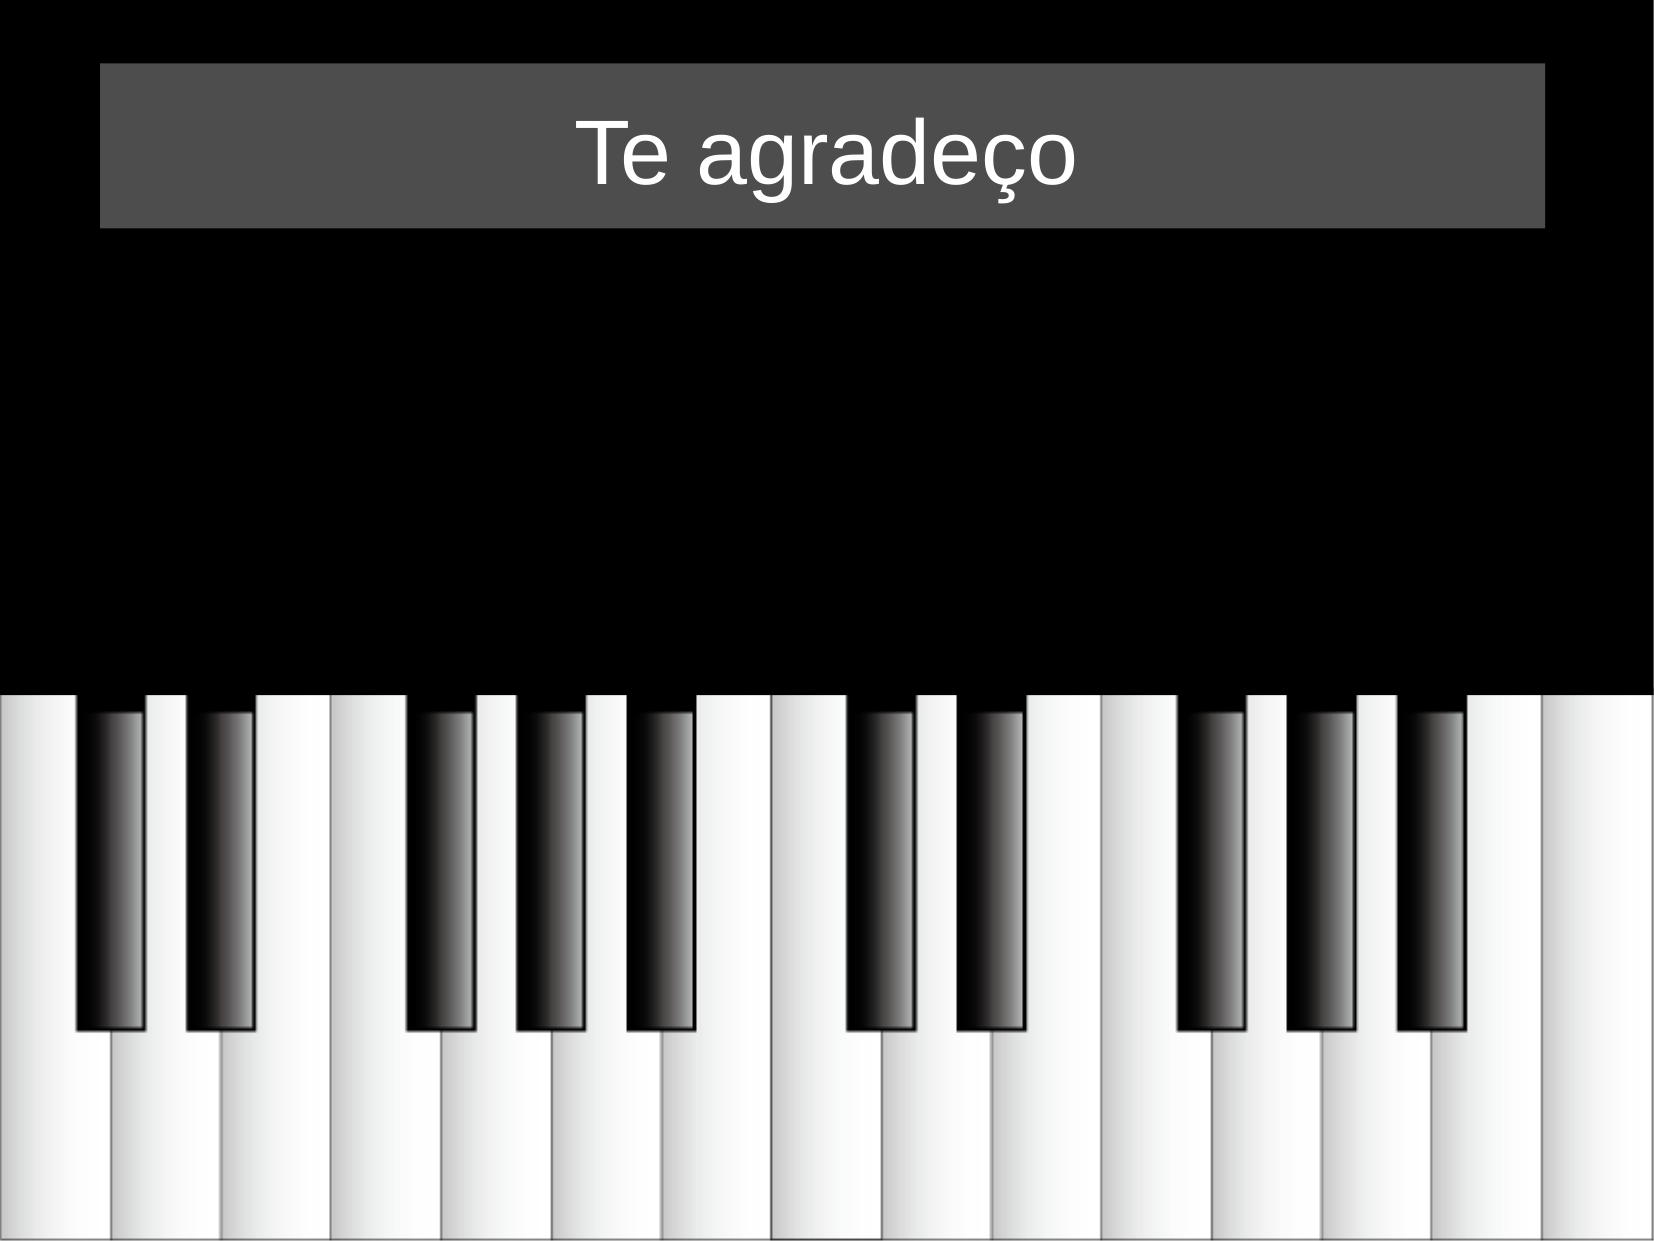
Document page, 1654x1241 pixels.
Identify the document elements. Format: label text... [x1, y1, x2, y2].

picture [0, 696, 1654, 1241]
title Te agradeço [82, 49, 1571, 257]
